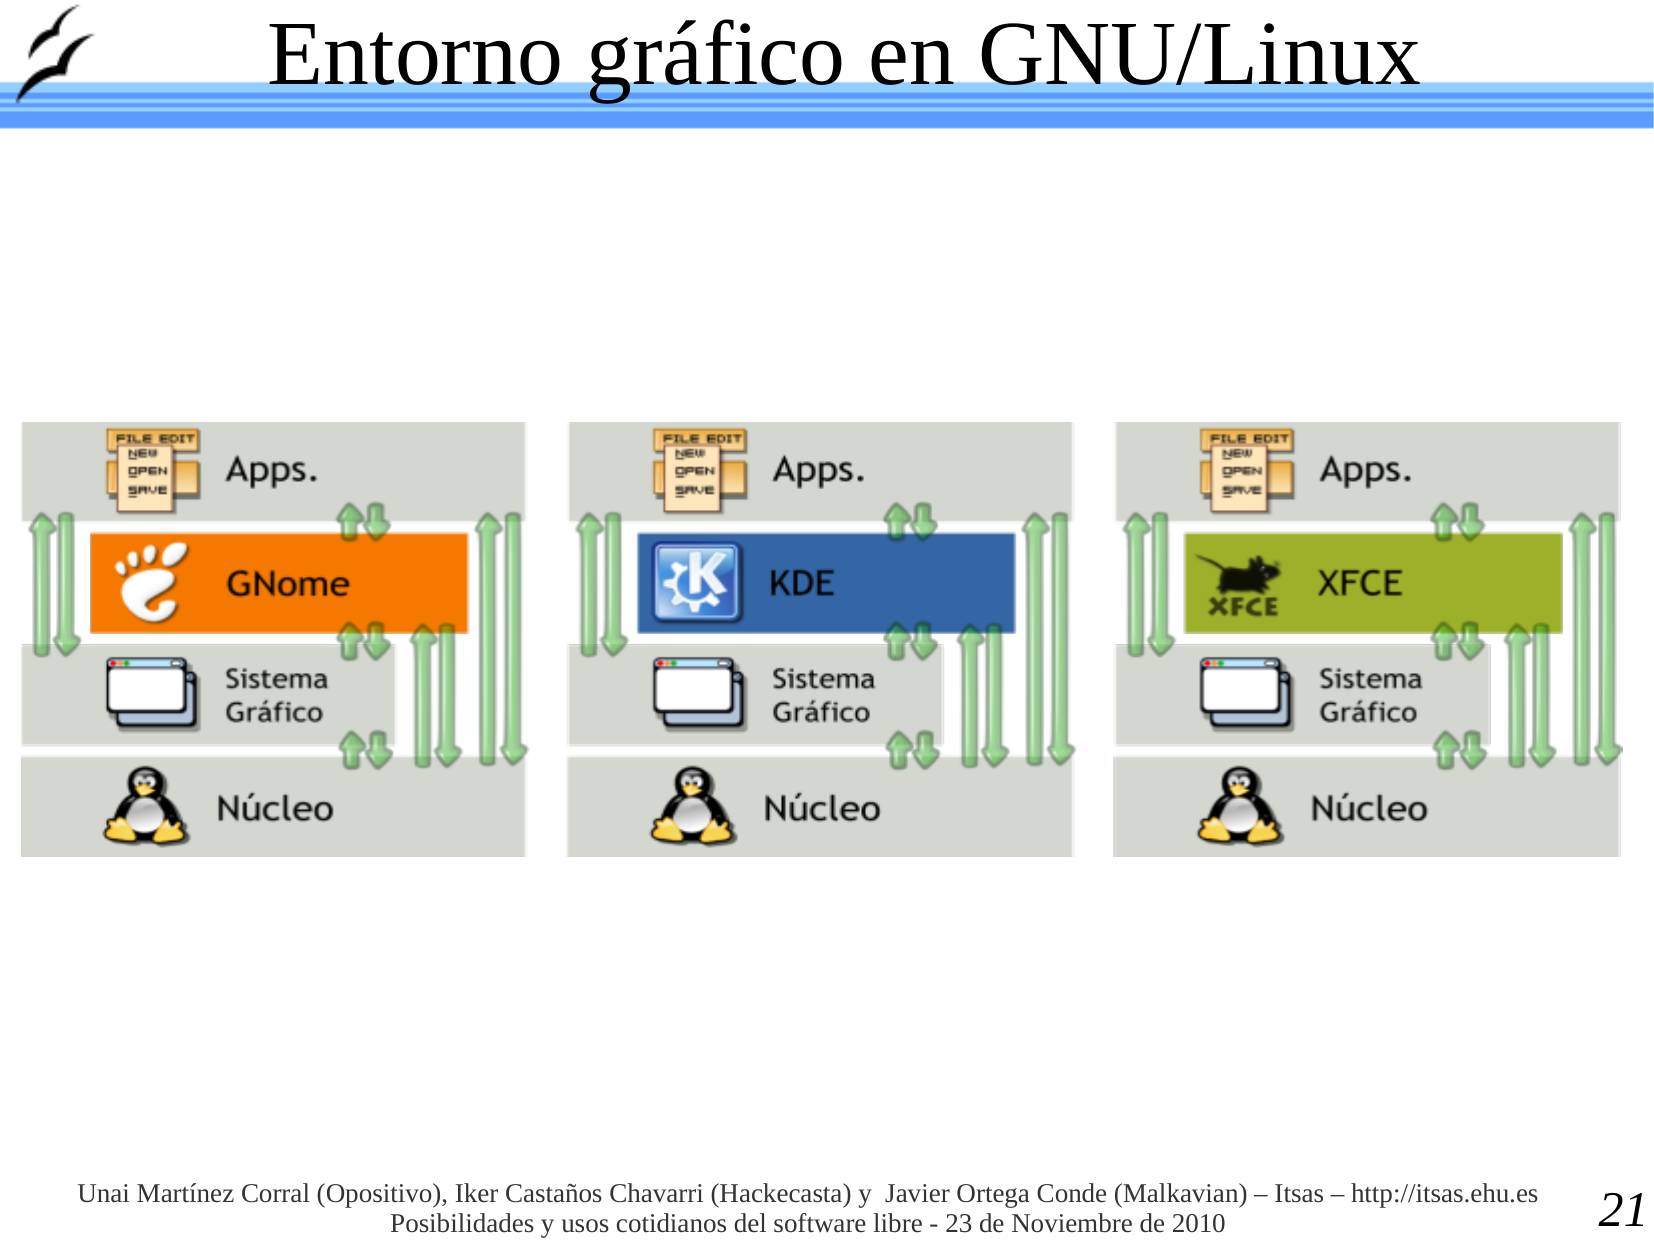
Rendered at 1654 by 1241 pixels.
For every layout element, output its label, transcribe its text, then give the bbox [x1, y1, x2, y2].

picture [21, 422, 1623, 857]
picture [0, 0, 1654, 133]
title Entorno gráfico en GNU/Linux [84, 0, 1574, 115]
